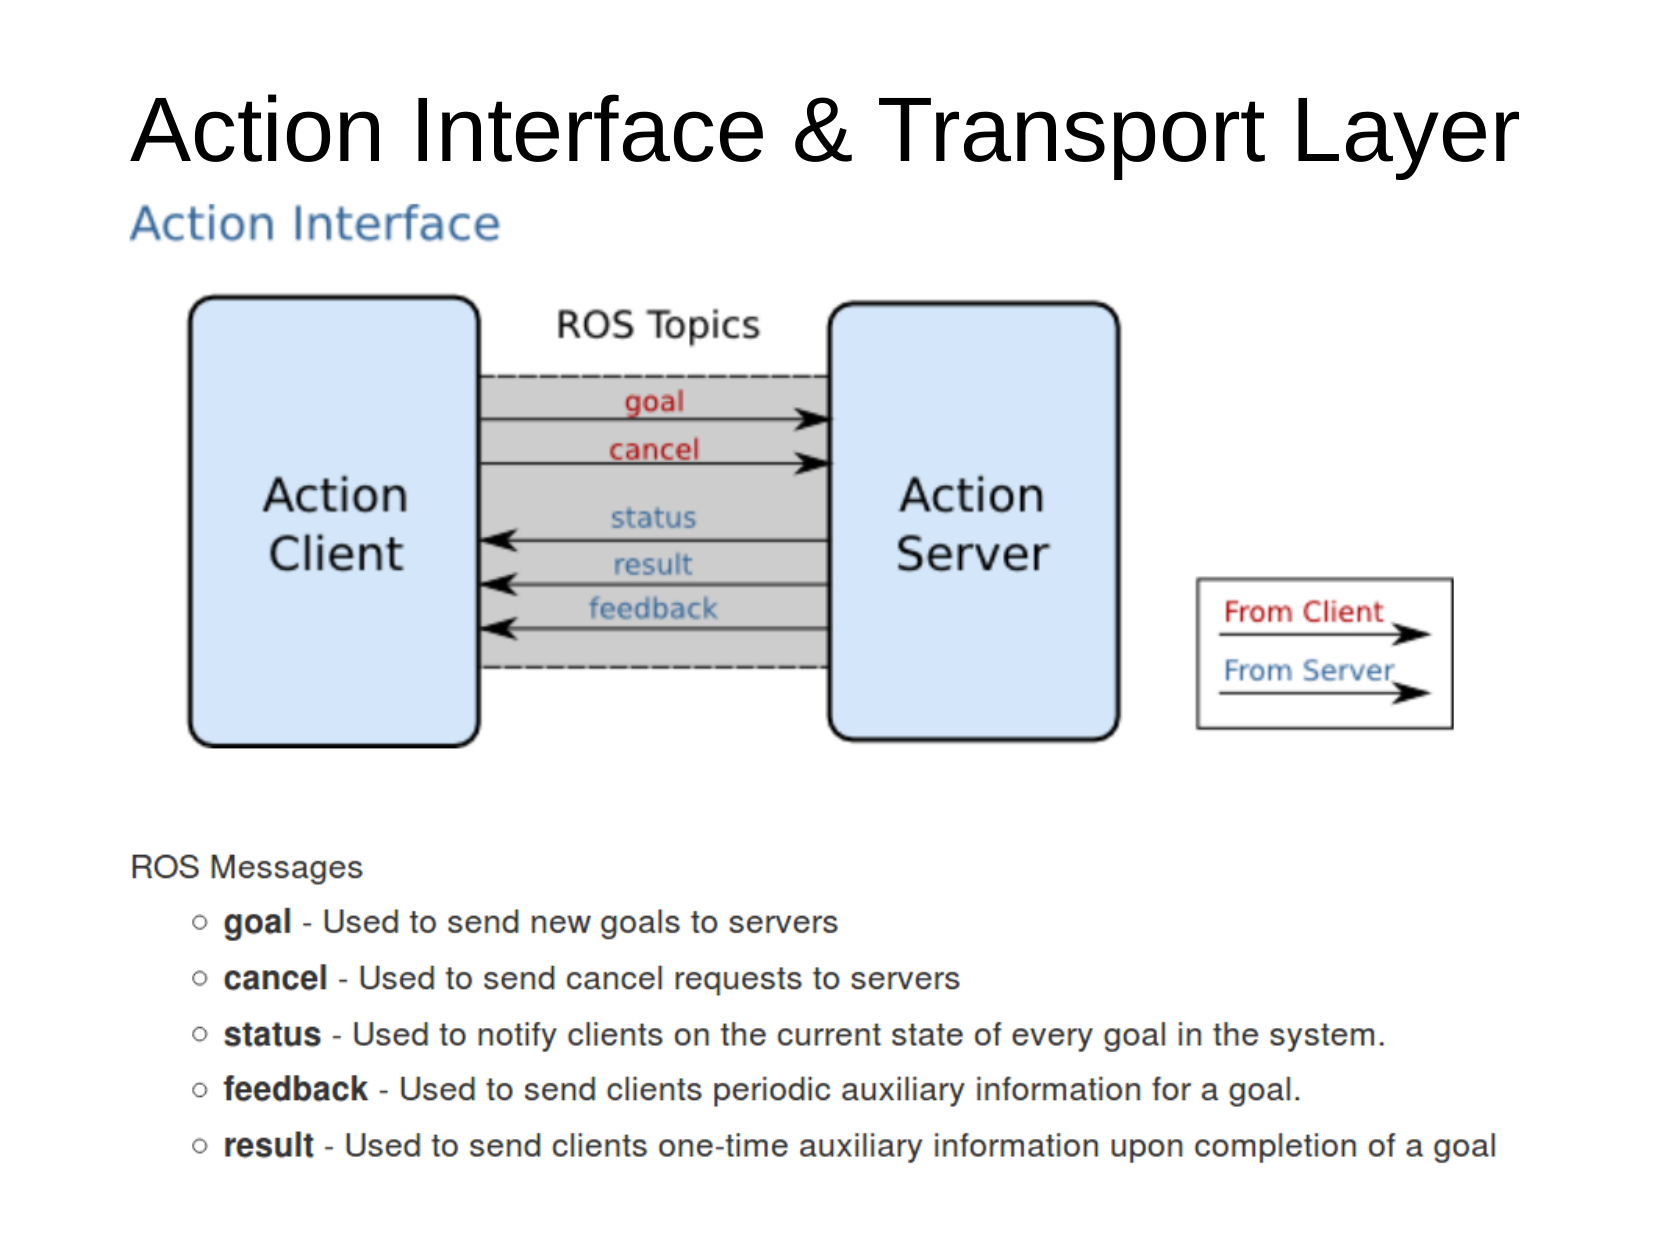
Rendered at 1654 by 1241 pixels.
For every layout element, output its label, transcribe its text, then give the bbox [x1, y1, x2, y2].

picture [105, 195, 1529, 1186]
title Action Interface & Transport Layer [82, 49, 1571, 211]
